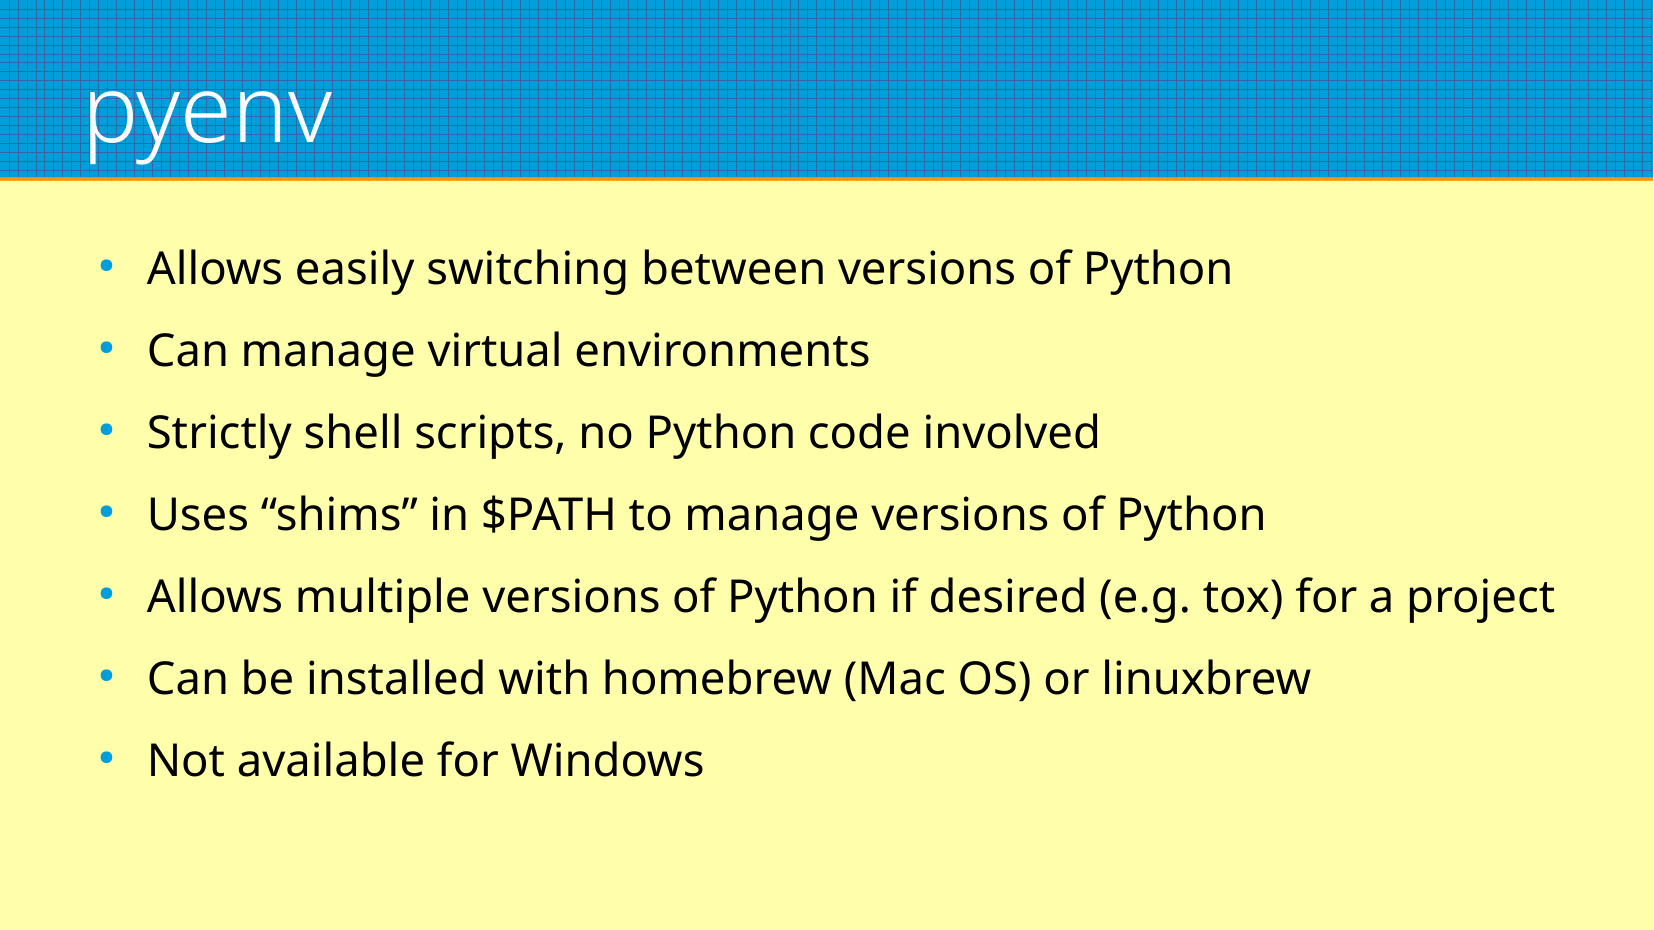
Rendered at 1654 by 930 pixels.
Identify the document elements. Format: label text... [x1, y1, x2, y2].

title pyenv [82, 14, 1571, 171]
list Allows easily switching between versions of Python Can manage virtual environments Strictly shell scripts, no Python code involved Uses “shims” in $PATH to manage versions of Python Allows multiple versions of Python if desired (e.g. tox) for a project Can be installed with homebrew (Mac OS) or linuxbrew Not available for Windows [82, 236, 1562, 810]
